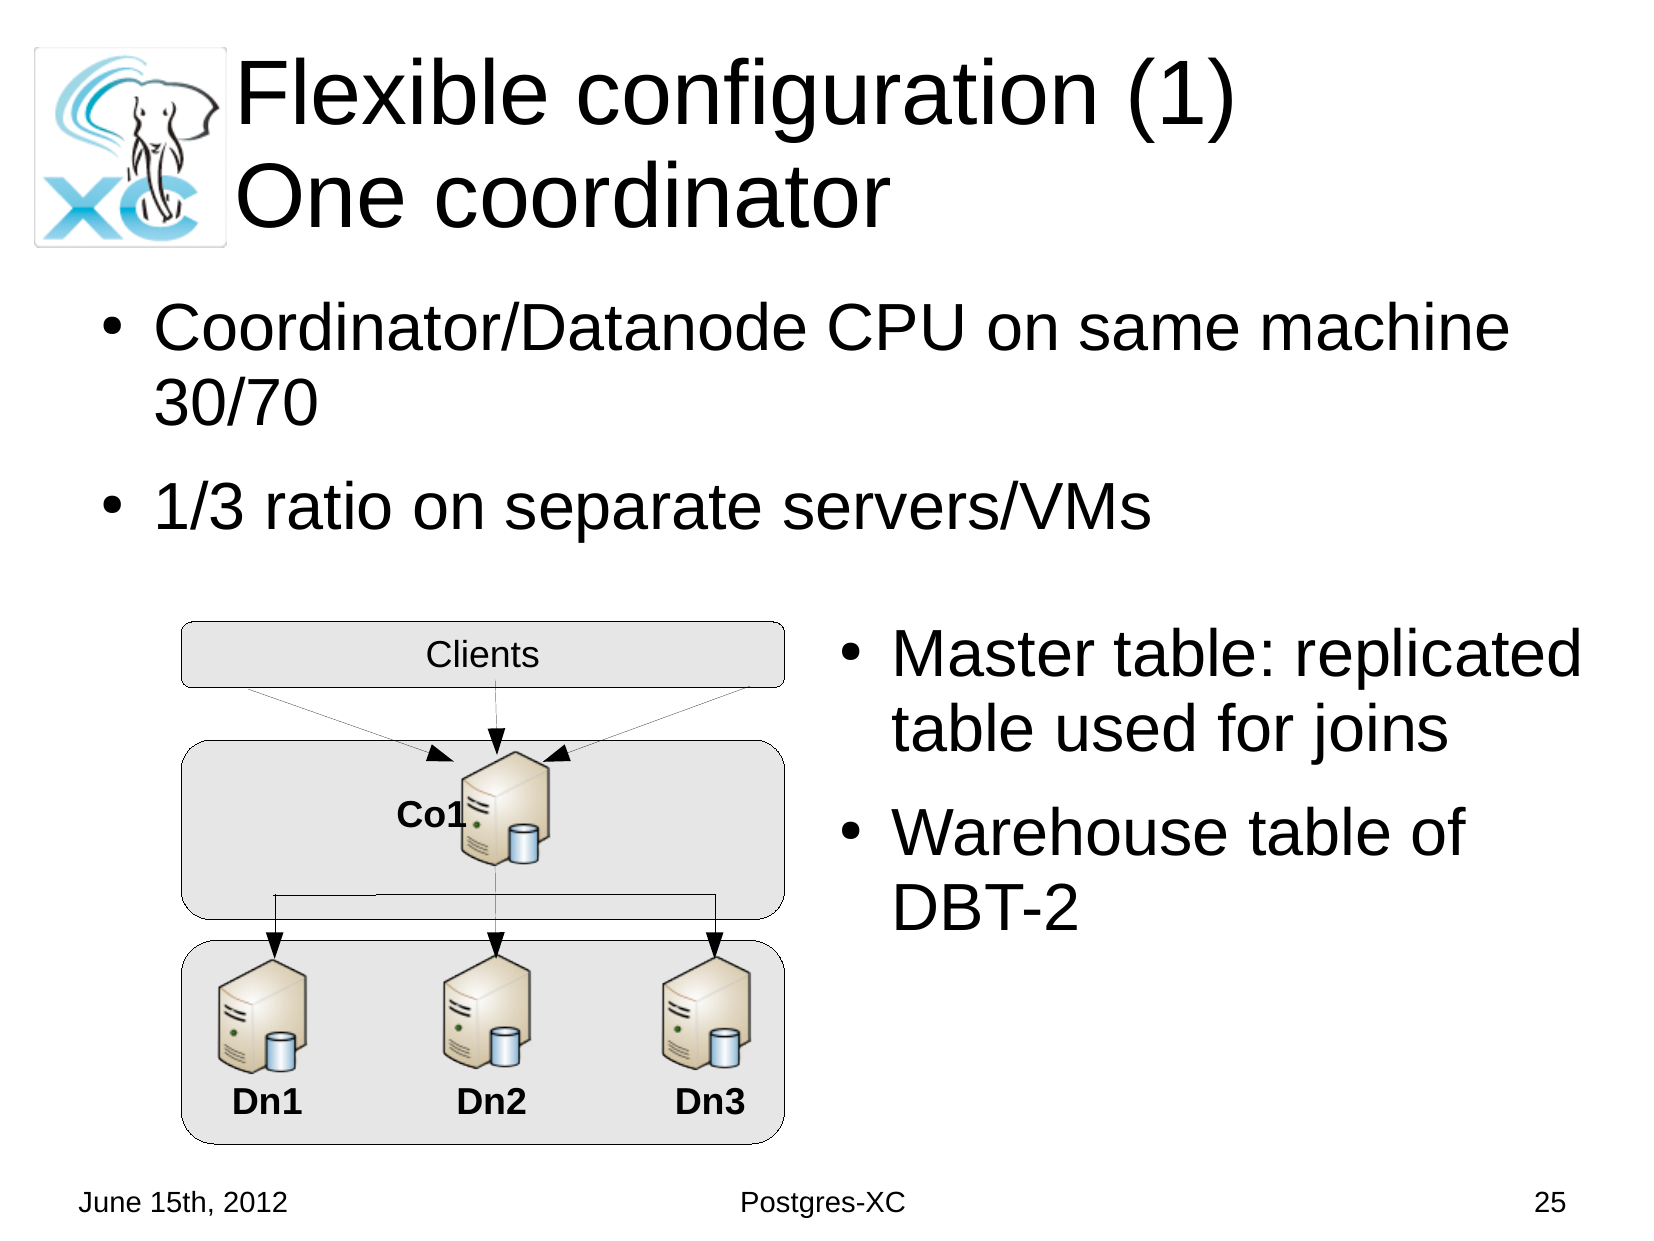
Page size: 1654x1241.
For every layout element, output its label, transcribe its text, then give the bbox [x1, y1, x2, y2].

text_box [496, 895, 715, 920]
text_box Dn3 [660, 1072, 761, 1134]
picture [661, 955, 755, 1072]
picture [217, 958, 311, 1072]
picture [34, 47, 227, 248]
list Coordinator/Datanode CPU on same machine 30/70 1/3 ratio on separate servers/VMs [82, 290, 1558, 621]
text_box [496, 740, 785, 920]
text_box [499, 740, 599, 752]
text_box Dn2 [441, 1072, 542, 1134]
text_box [181, 940, 785, 1145]
text_box Co1 [381, 786, 483, 848]
picture [460, 750, 554, 868]
text_box Dn1 [217, 1072, 318, 1134]
text_box [181, 740, 495, 920]
title Flexible configuration (1) One coordinator [234, 40, 1599, 248]
list Master table: replicated table used for joins Warehouse table of DBT-2 [821, 615, 1594, 1170]
picture [442, 953, 535, 1071]
text_box Clients [181, 621, 785, 688]
